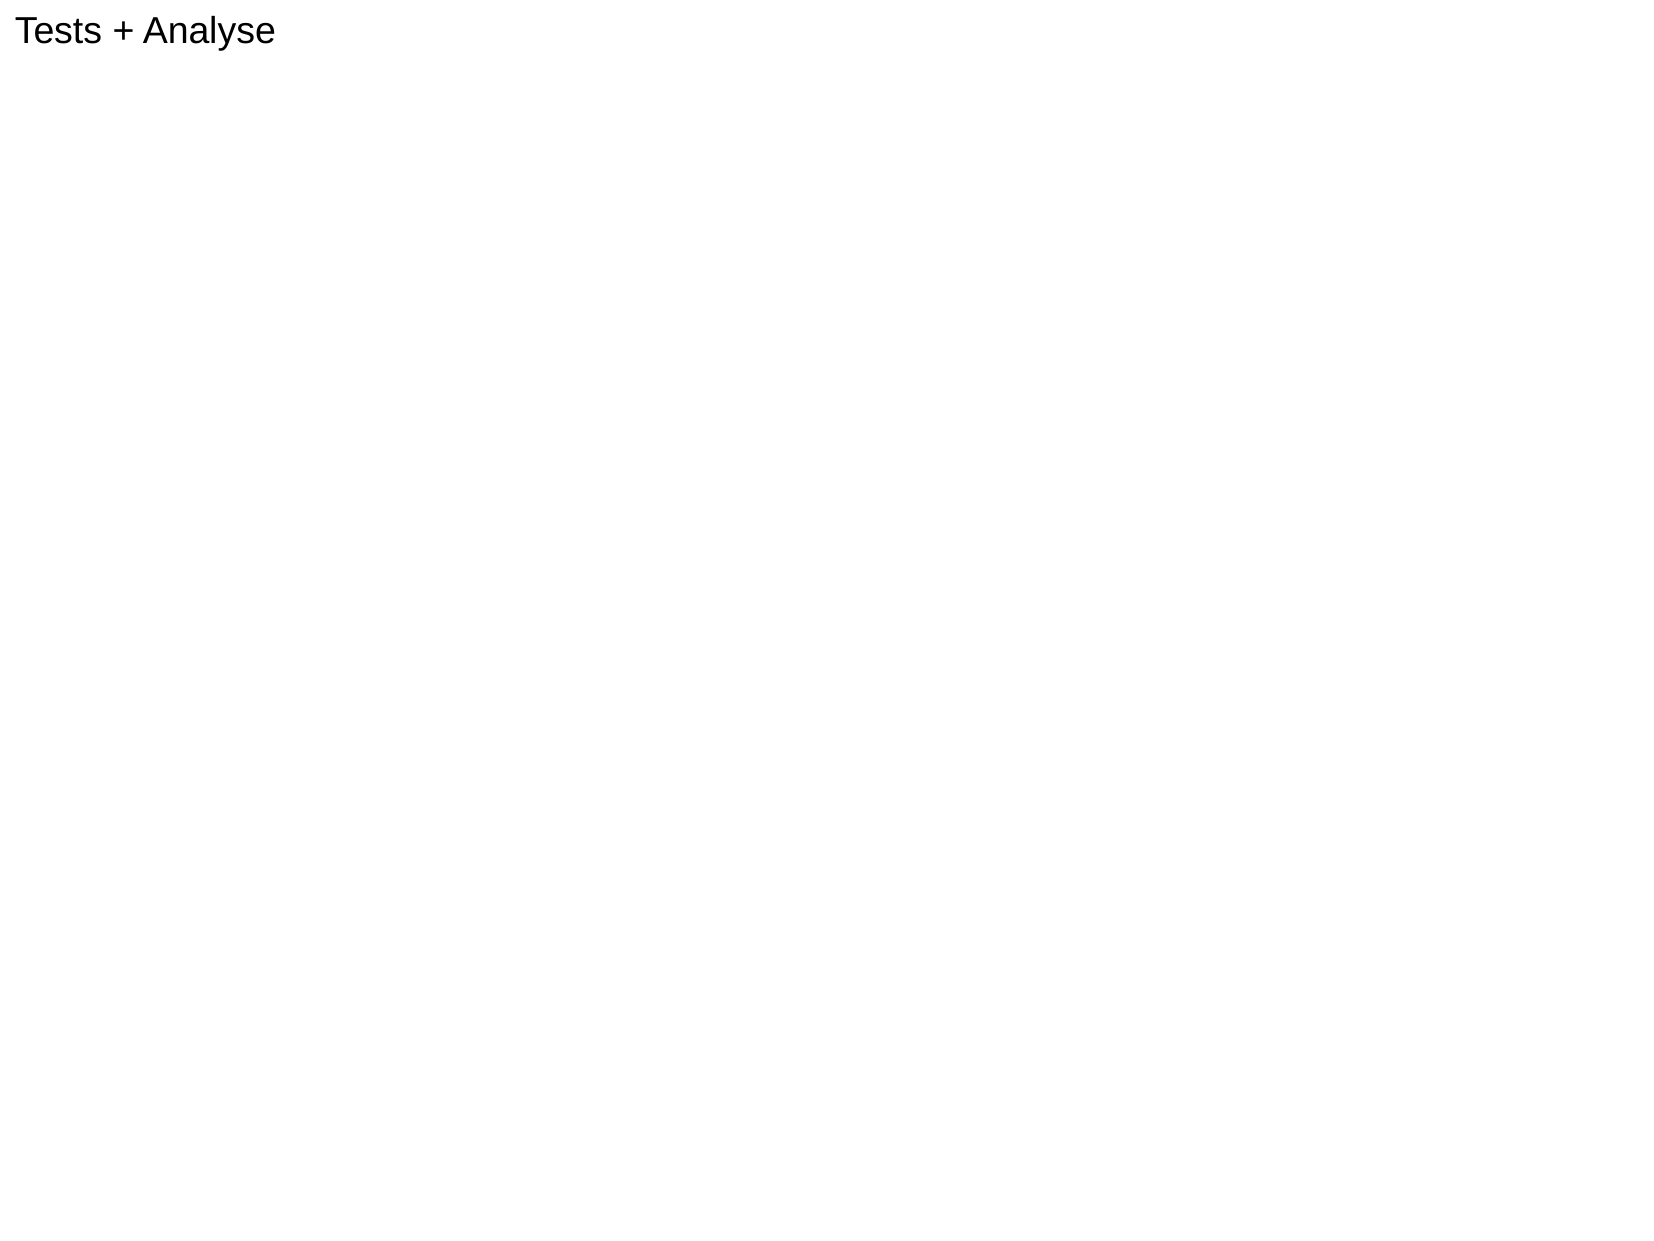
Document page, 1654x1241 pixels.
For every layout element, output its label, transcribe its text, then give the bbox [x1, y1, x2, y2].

text_box Tests + Analyse [0, 2, 697, 60]
